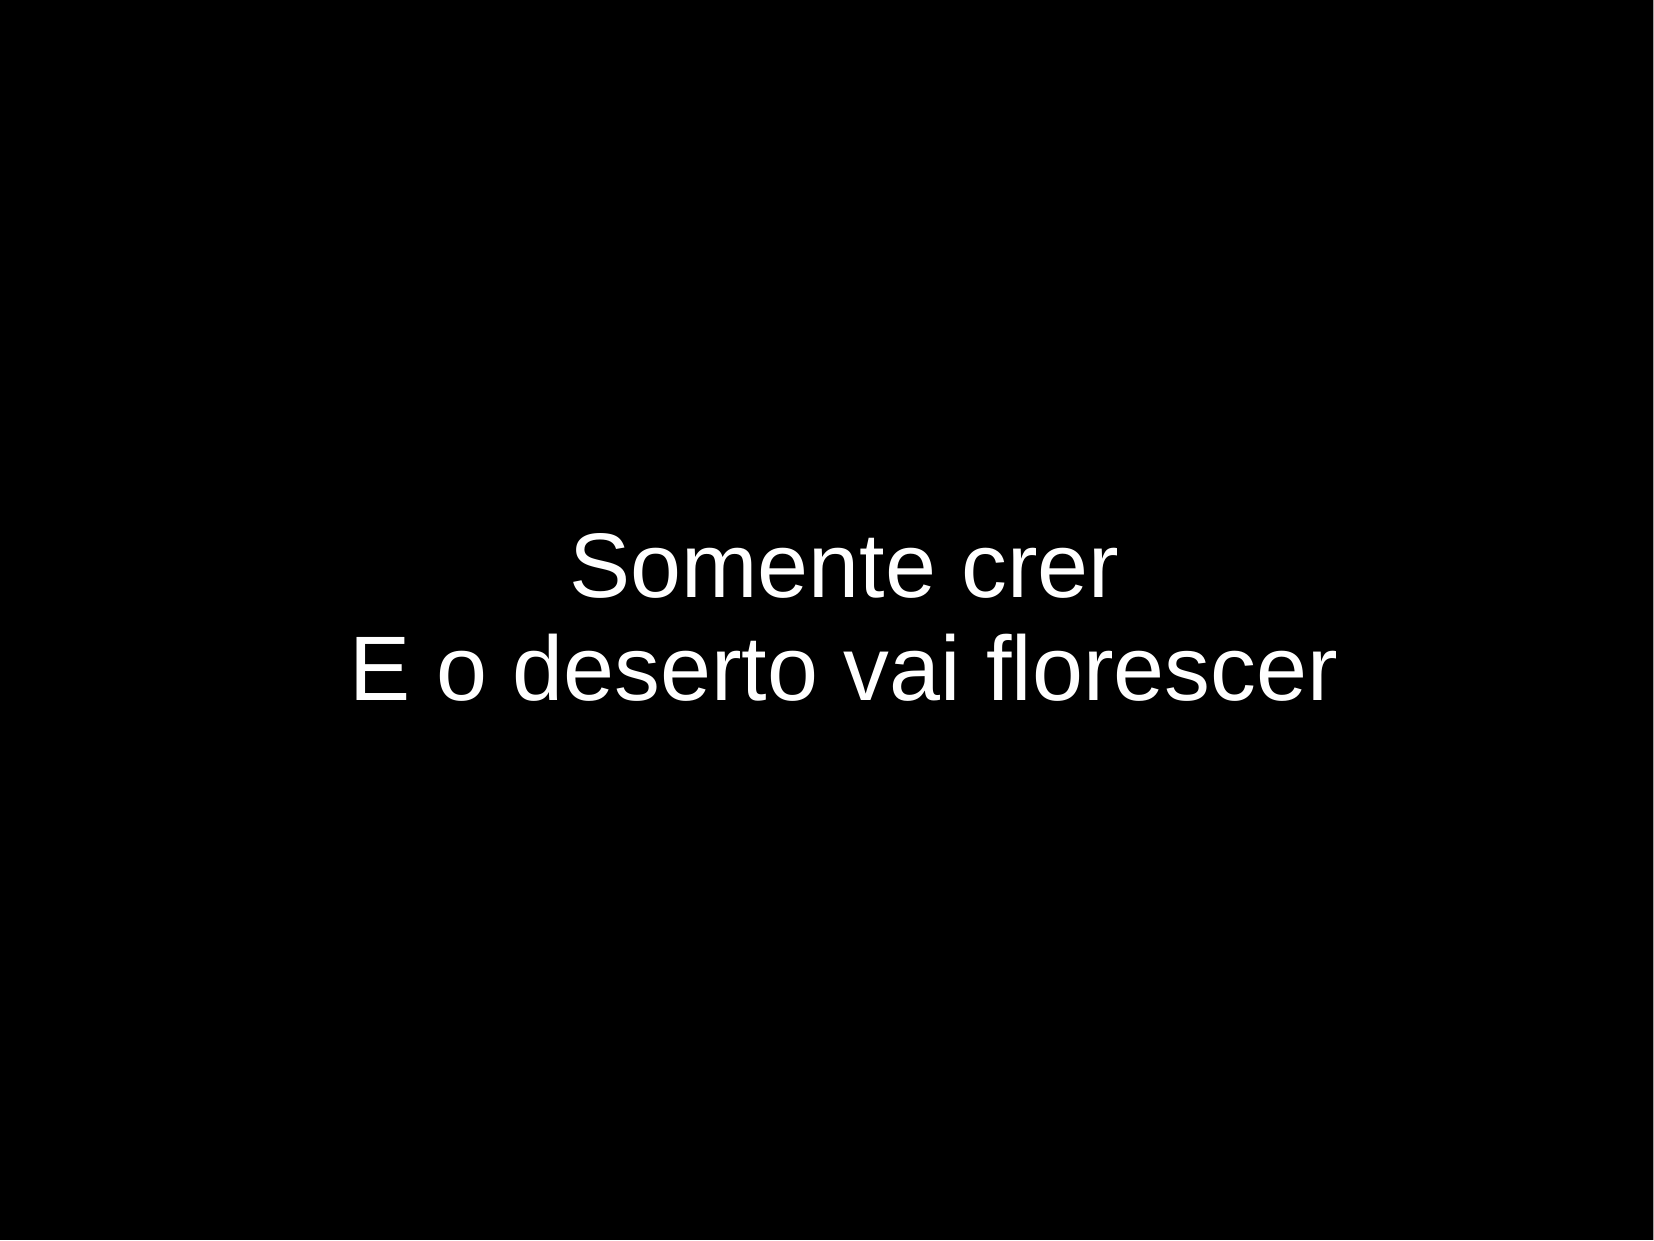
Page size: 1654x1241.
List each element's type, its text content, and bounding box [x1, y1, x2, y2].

subtitle Somente crer E o deserto vai florescer [82, 49, 1607, 1205]
